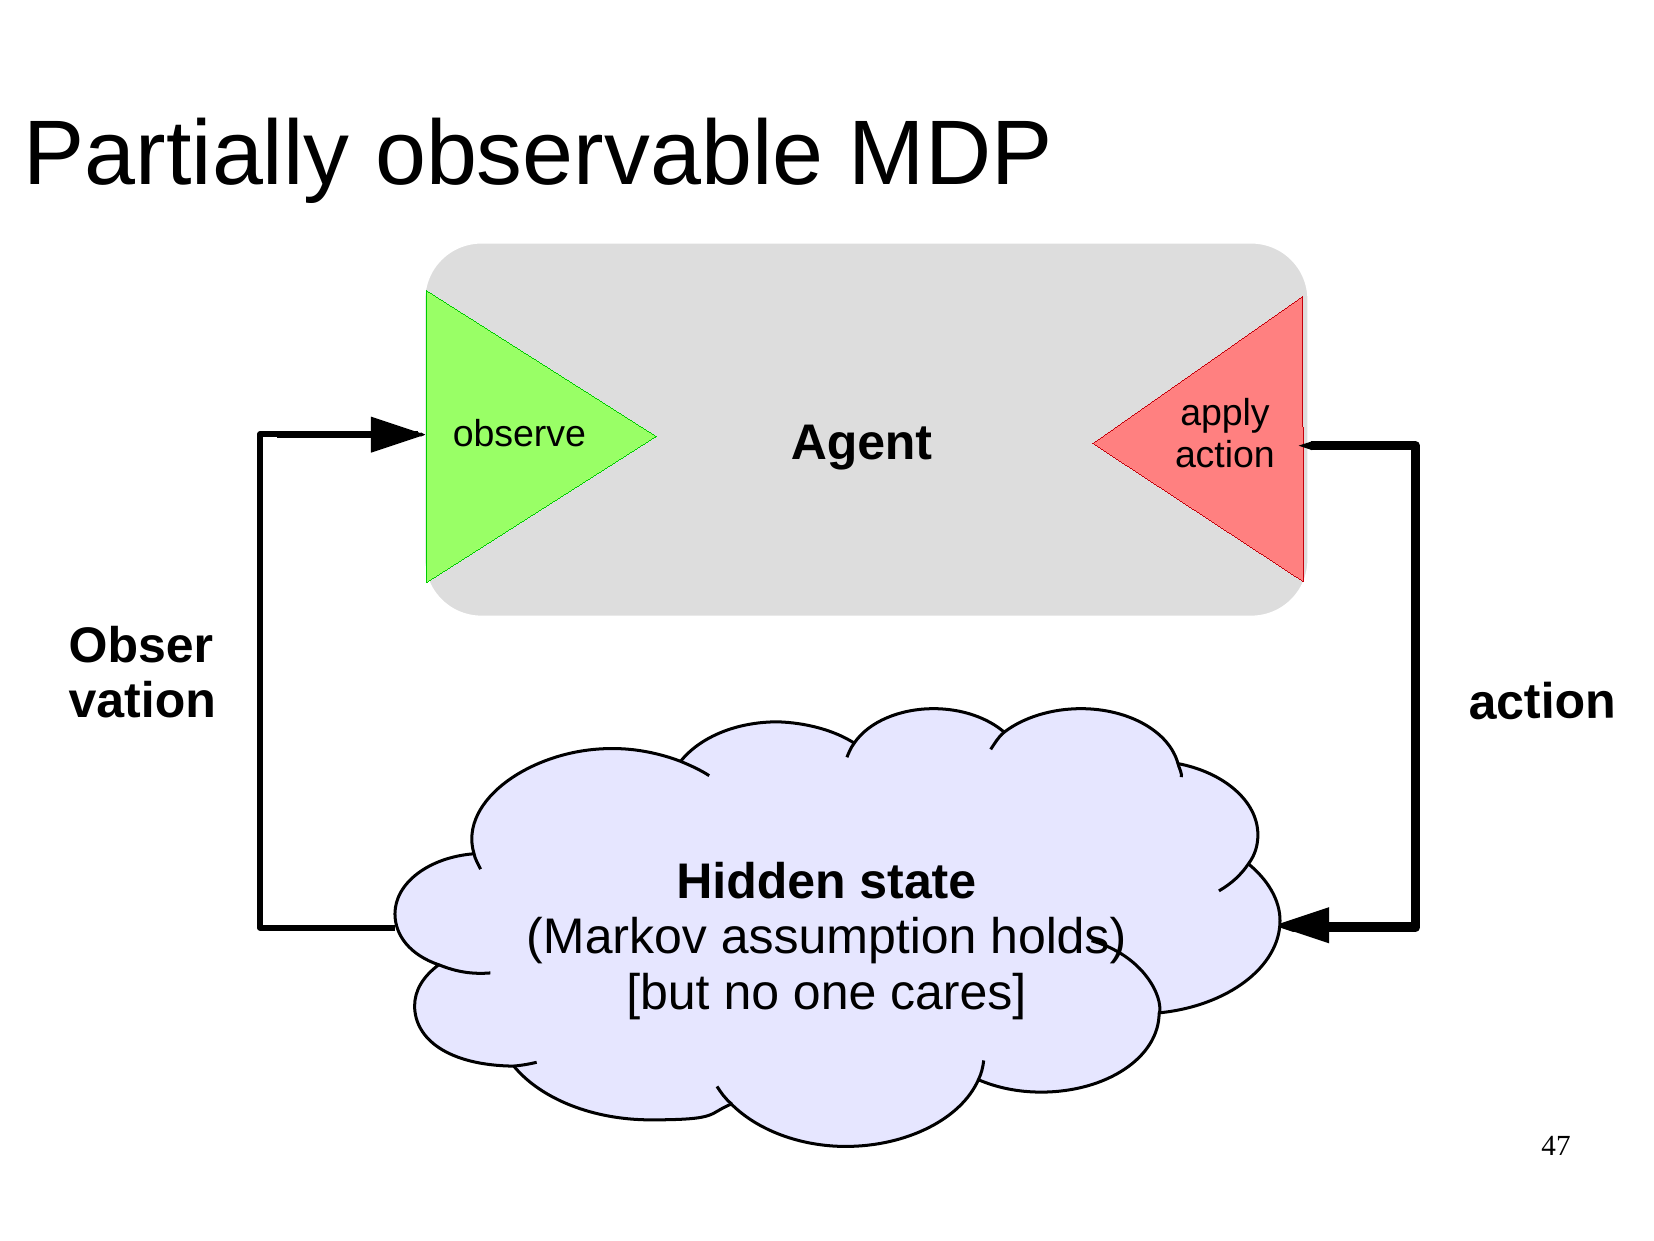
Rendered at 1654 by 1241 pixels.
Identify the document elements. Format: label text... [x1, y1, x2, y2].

text_box Observation [45, 600, 241, 746]
text_box observe [404, 396, 635, 472]
text_box action [1444, 655, 1654, 748]
text_box [394, 857, 1157, 1147]
text_box Agent [685, 398, 1039, 488]
text_box [471, 708, 1281, 1004]
text_box apply action [1151, 375, 1299, 535]
text_box Hidden state (Markov assumption holds) [but no one cares] [451, 845, 1202, 1030]
text_box [416, 234, 1317, 625]
title Partially observable MDP [23, 49, 1512, 257]
